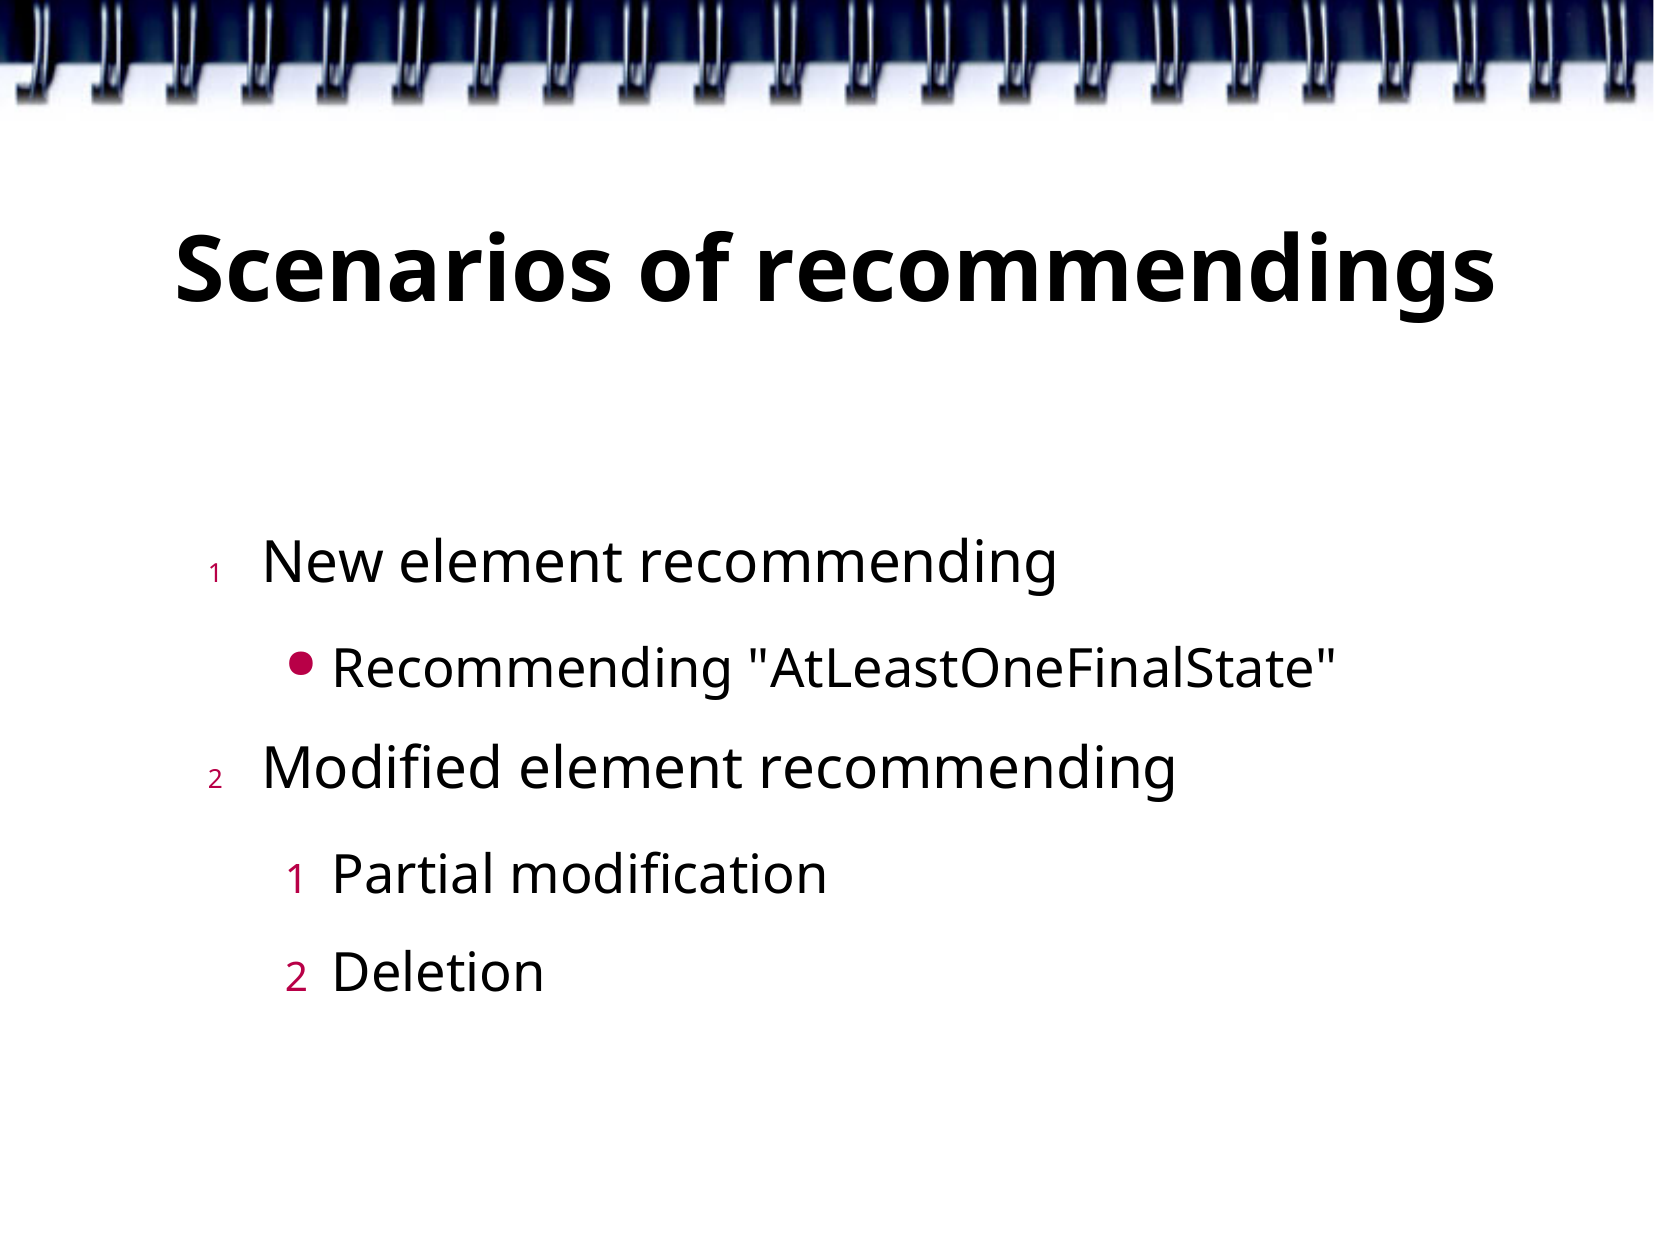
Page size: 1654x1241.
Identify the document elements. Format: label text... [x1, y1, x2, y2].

title Scenarios of recommendings [139, 161, 1535, 370]
picture [0, 0, 1654, 121]
list New element recommending Recommending "AtLeastOneFinalState" Modified element recommending Partial modification Deletion [190, 520, 1472, 1145]
